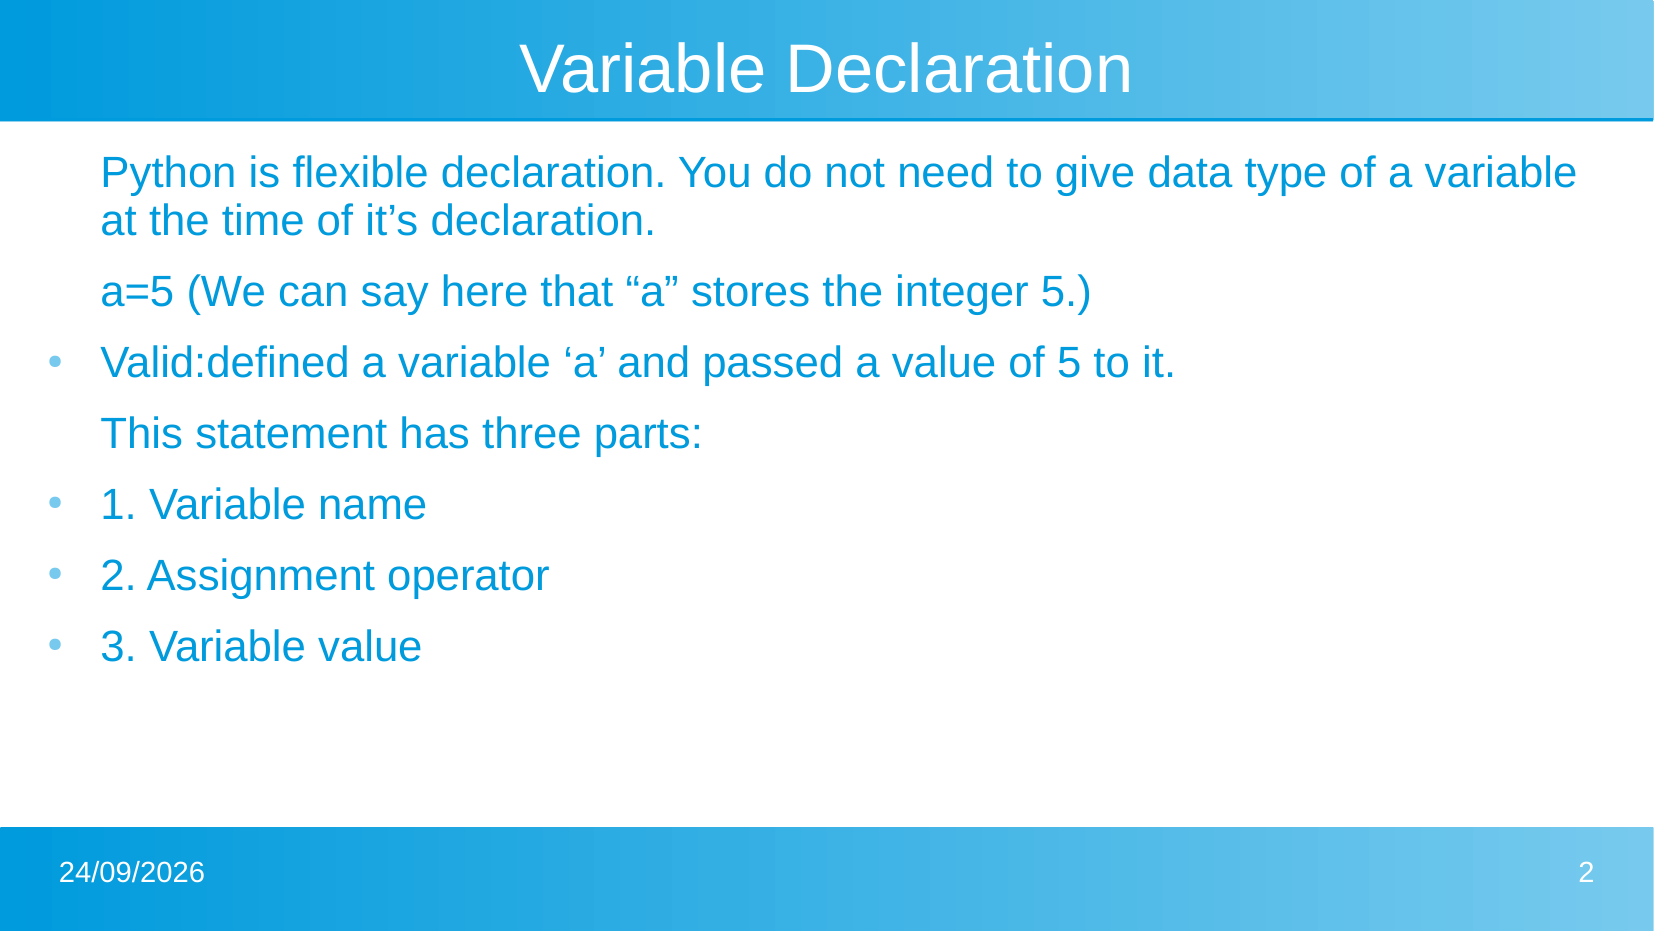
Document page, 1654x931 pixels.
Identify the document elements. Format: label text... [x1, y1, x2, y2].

list Python is flexible declaration. You do not need to give data type of a variable at the time of it’s declaration. a=5 (We can say here that “a” stores the integer 5.) Valid:defined a variable ‘a’ and passed a value of 5 to it. This statement has three parts: 1. Variable name 2. Assignment operator 3. Variable value [29, 147, 1625, 798]
title Variable Declaration [59, 29, 1595, 108]
